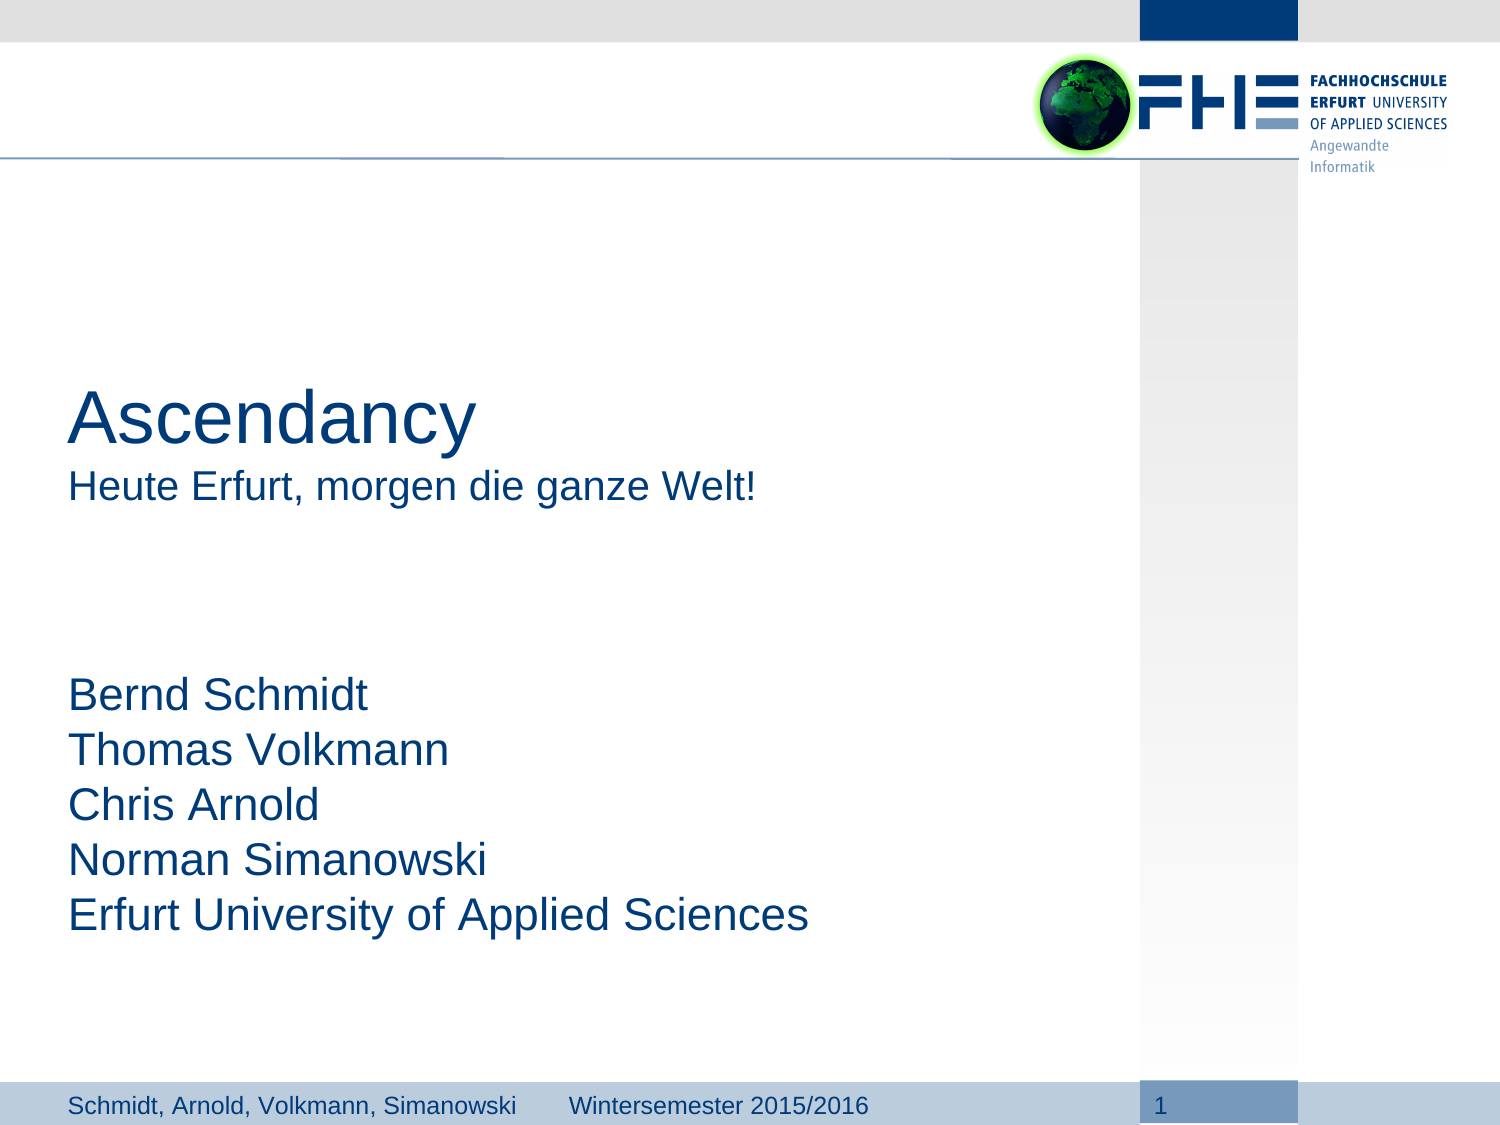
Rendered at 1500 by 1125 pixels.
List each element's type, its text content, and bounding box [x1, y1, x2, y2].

title Ascendancy Heute Erfurt, morgen die ganze Welt! [53, 345, 1471, 622]
subtitle Bernd Schmidt Thomas Volkmann Chris Arnold Norman Simanowski Erfurt University of Applied Sciences [53, 657, 1471, 976]
text_box Wintersemester 2015/2016 [553, 1081, 1418, 1125]
picture [1030, 50, 1447, 172]
